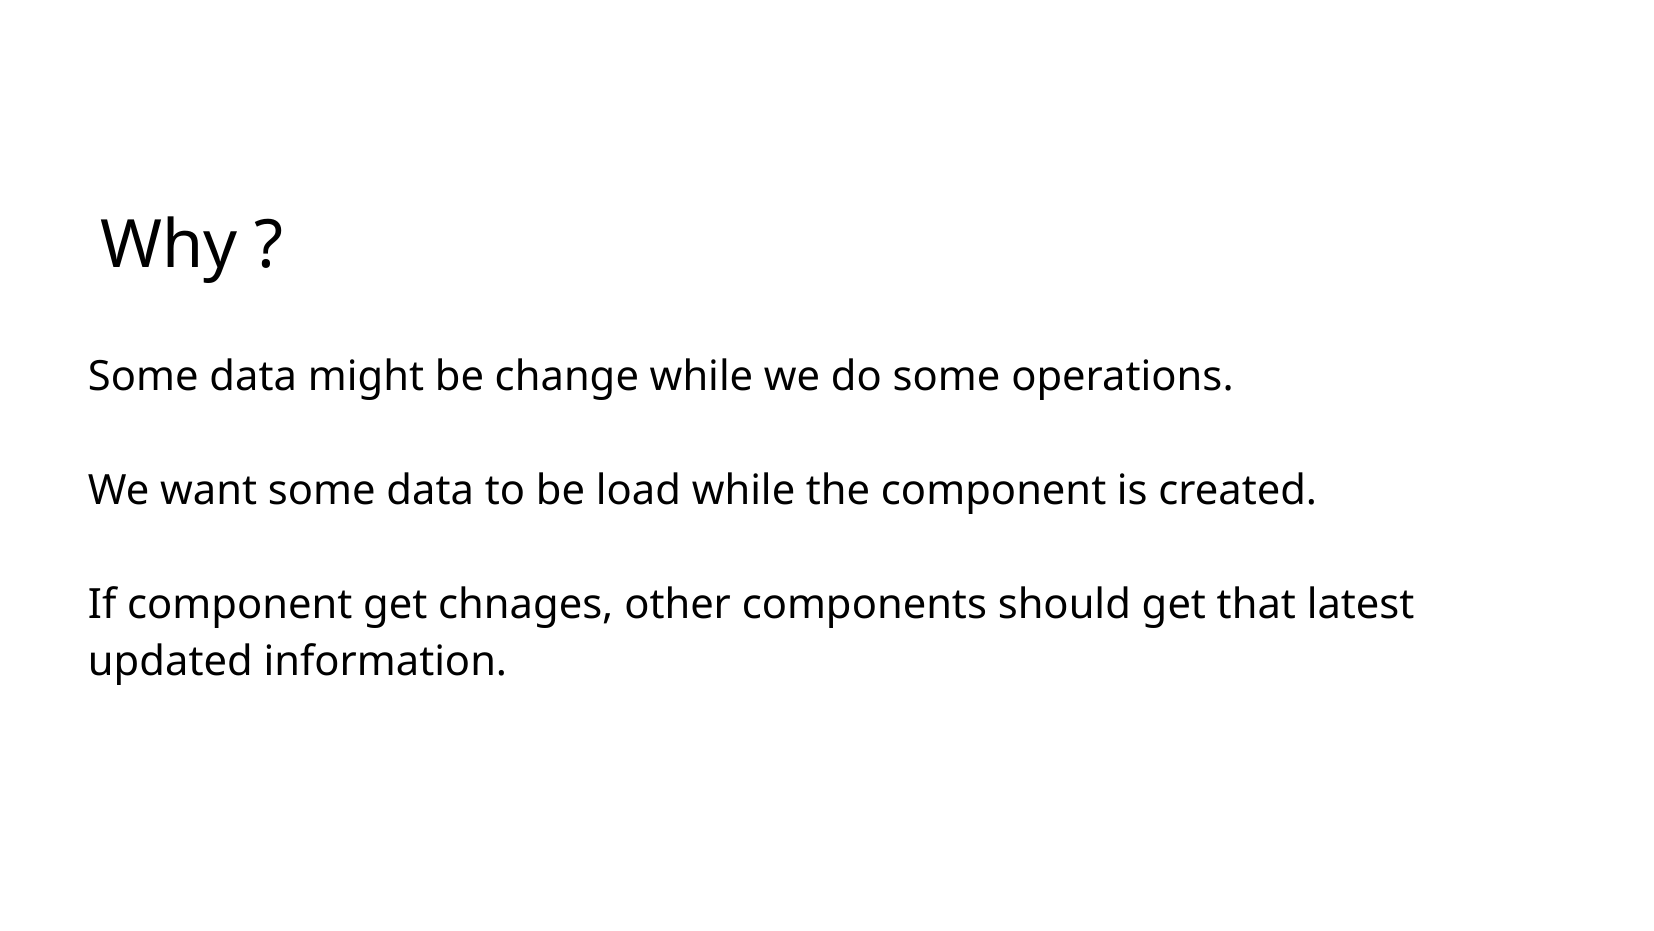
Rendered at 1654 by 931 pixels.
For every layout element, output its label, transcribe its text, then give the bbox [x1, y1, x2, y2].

subtitle Some data might be change while we do some operations. We want some data to be load while the component is created. If component get chnages, other components should get that latest updated information. [87, 342, 1576, 691]
title Why ? [82, 175, 319, 308]
